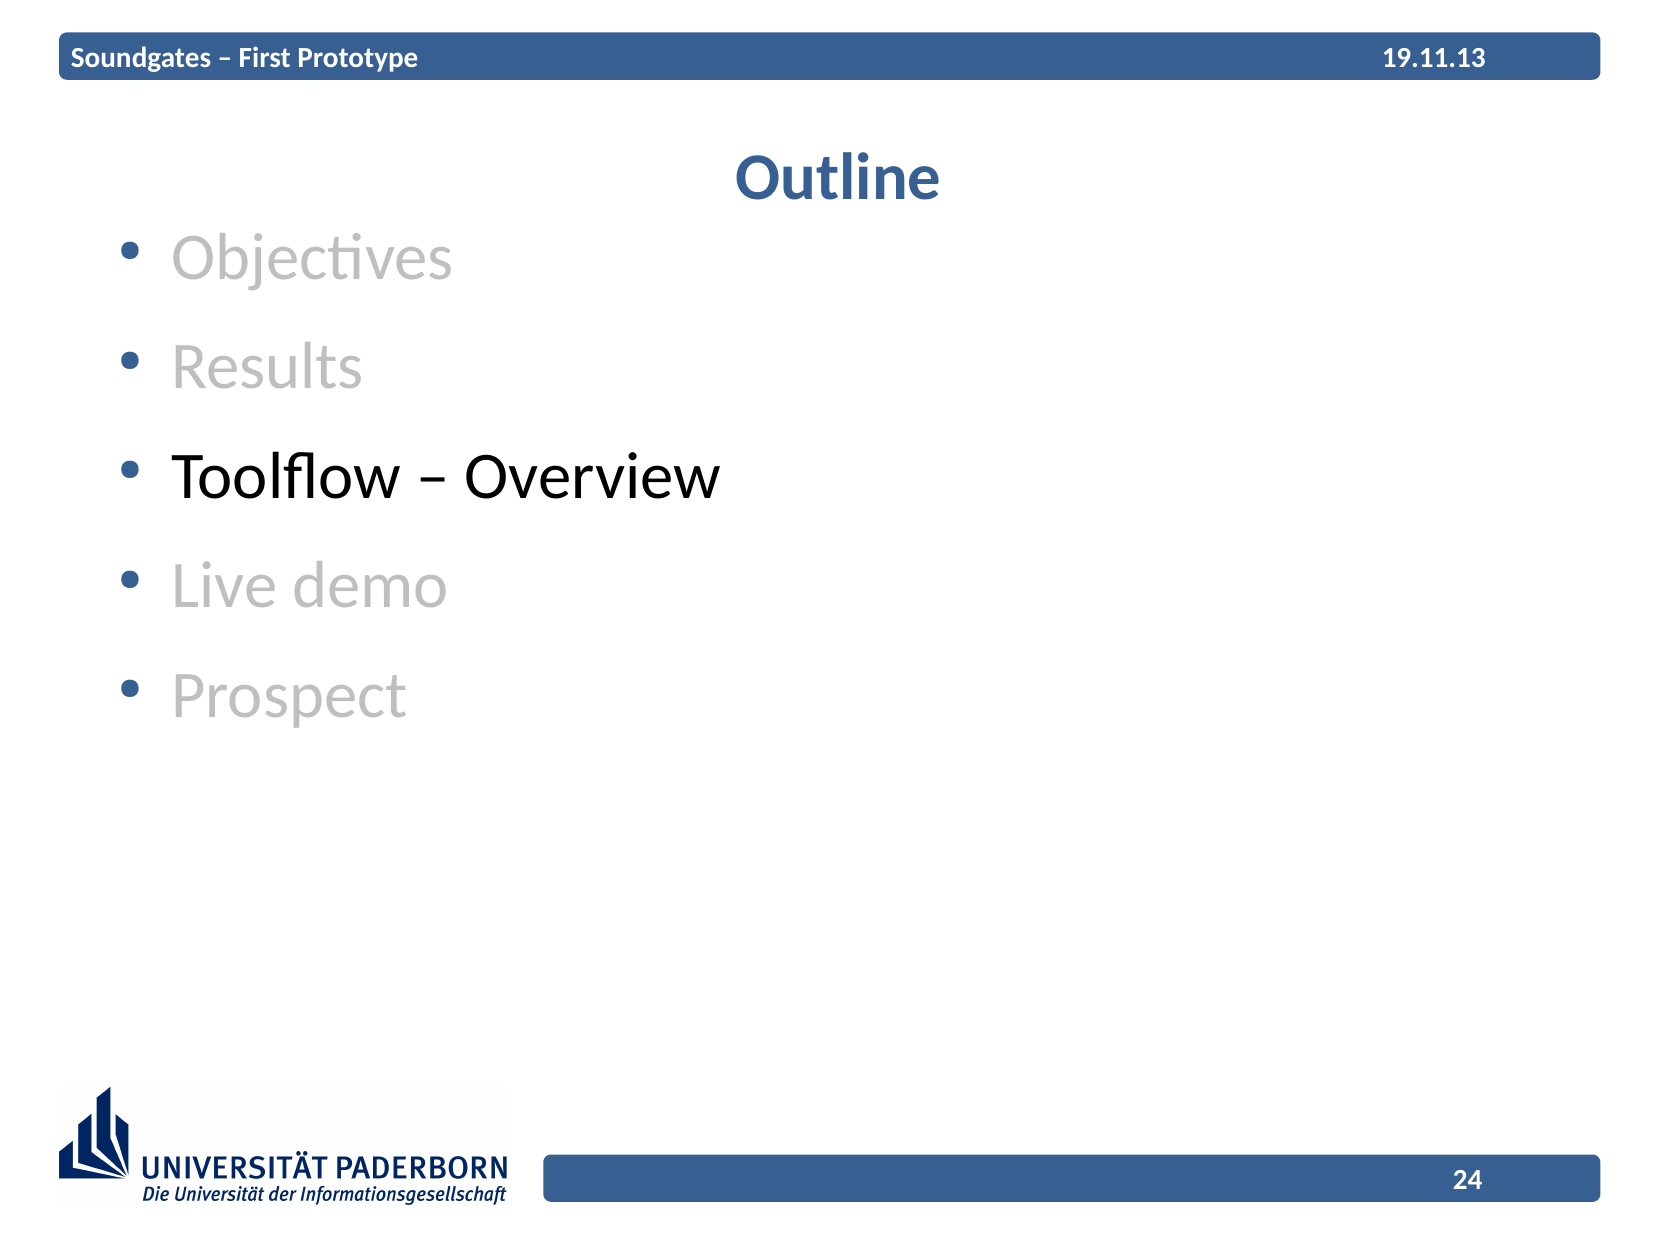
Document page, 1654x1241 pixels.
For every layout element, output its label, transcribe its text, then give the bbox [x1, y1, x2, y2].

list Objectives Results Toolflow – Overview Live demo Prospect [82, 212, 1595, 1193]
text_box <number> [1452, 1193, 1583, 1202]
picture [59, 1086, 507, 1205]
text_box Soundgates – First Prototype [70, 32, 1359, 80]
text_box 19.11.13 [1381, 32, 1583, 80]
title Outline [82, 121, 1595, 212]
